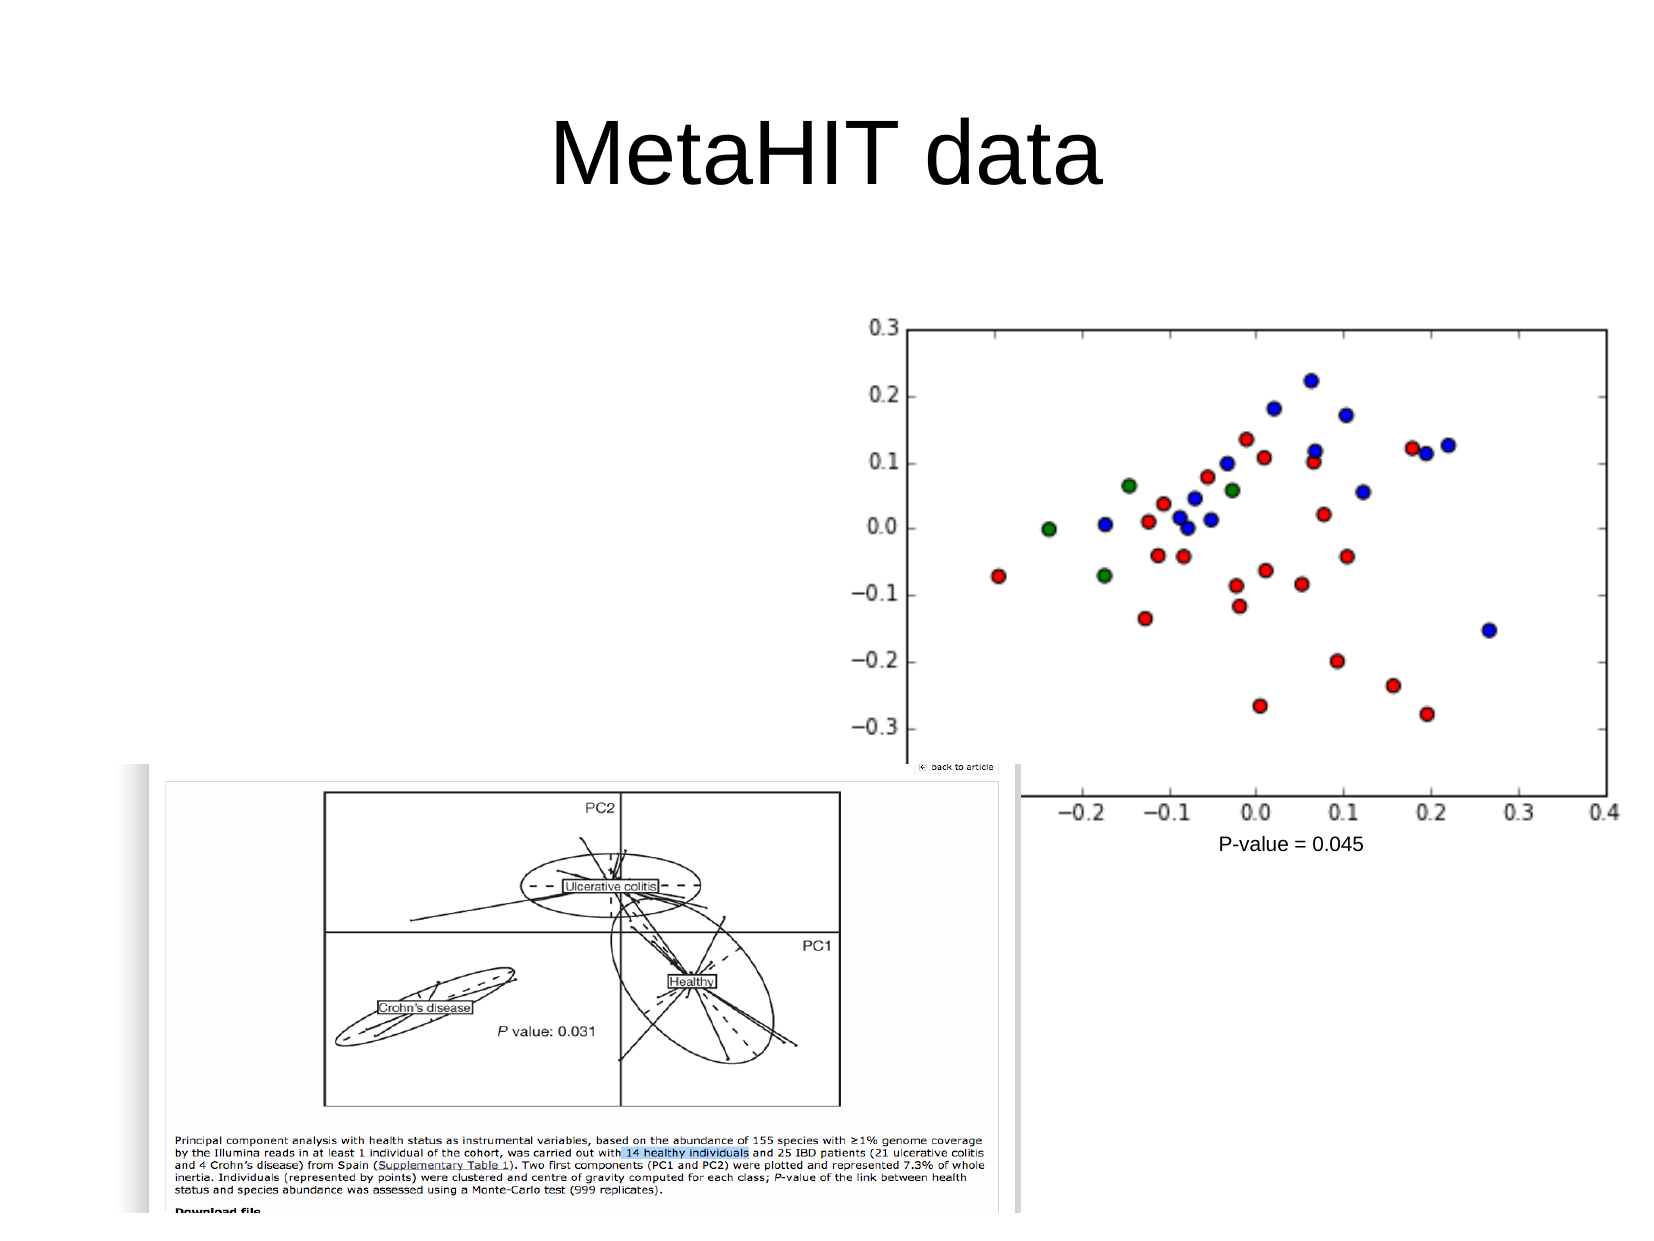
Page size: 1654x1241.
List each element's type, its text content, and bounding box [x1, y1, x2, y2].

title MetaHIT data [82, 49, 1571, 257]
picture [90, 269, 1654, 1214]
text_box P-value = 0.045 [1203, 825, 1561, 983]
